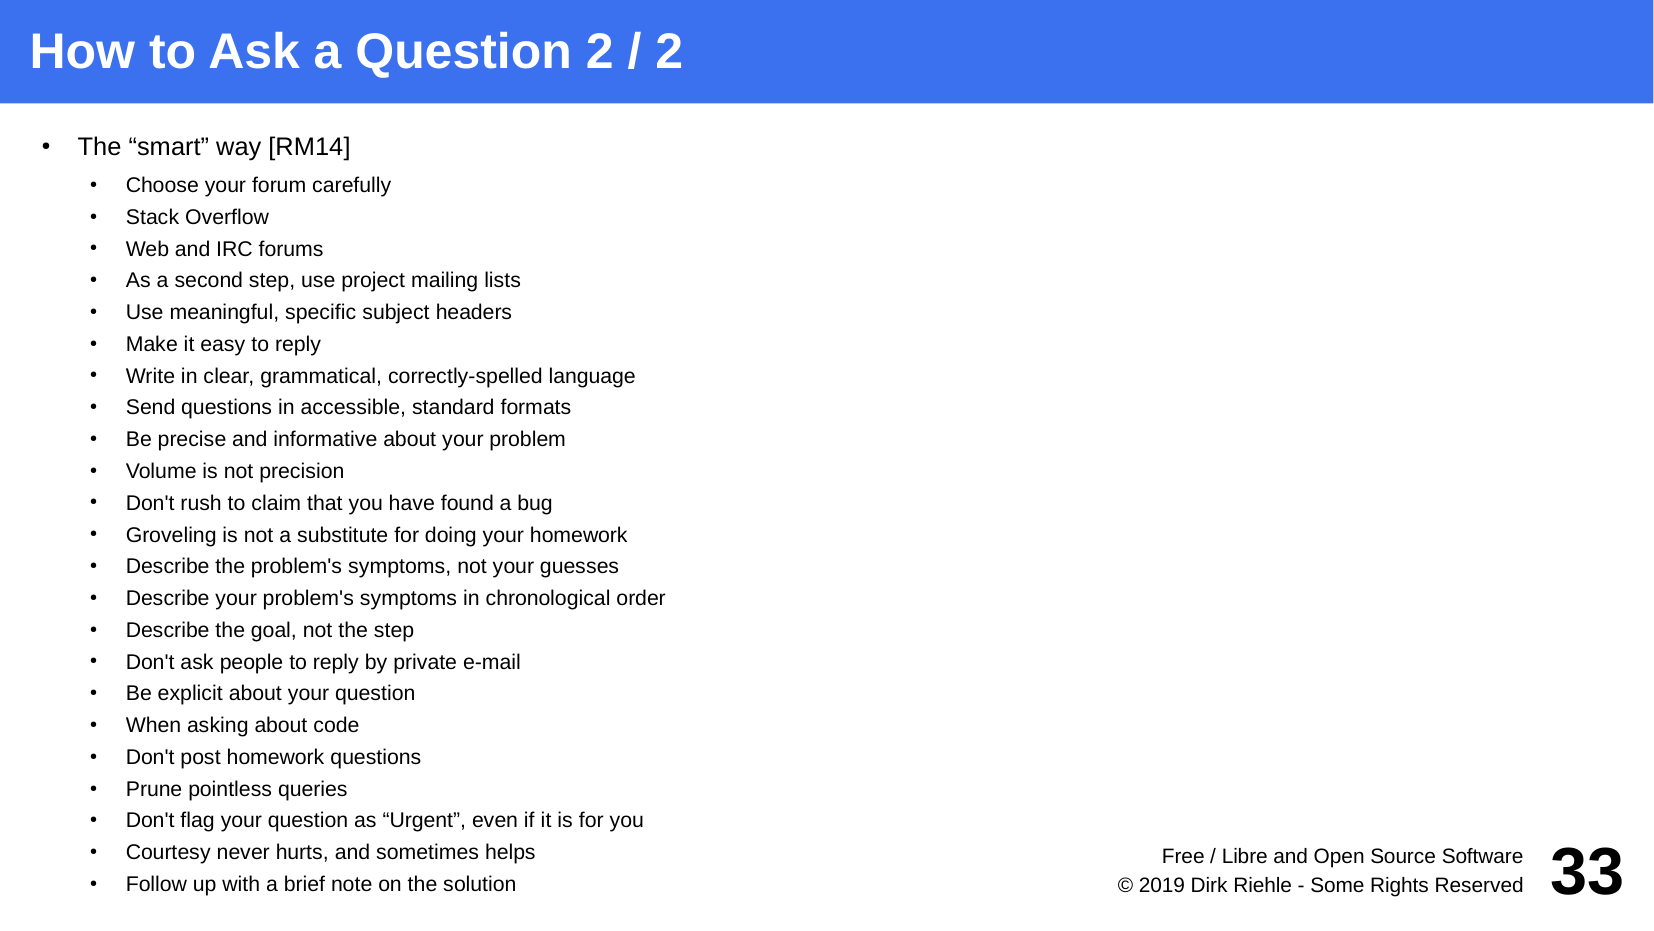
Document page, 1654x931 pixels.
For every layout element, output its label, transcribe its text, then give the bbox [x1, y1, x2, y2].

title How to Ask a Question 2 / 2 [0, 0, 1654, 104]
list The “smart” way [RM14] Choose your forum carefully Stack Overflow Web and IRC forums As a second step, use project mailing lists Use meaningful, specific subject headers Make it easy to reply Write in clear, grammatical, correctly-spelled language Send questions in accessible, standard formats Be precise and informative about your problem Volume is not precision Don't rush to claim that you have found a bug Groveling is not a substitute for doing your homework Describe the problem's symptoms, not your guesses Describe your problem's symptoms in chronological order Describe the goal, not the step Don't ask people to reply by private e-mail Be explicit about your question When asking about code Don't post homework questions Prune pointless queries Don't flag your question as “Urgent”, even if it is for you Courtesy never hurts, and sometimes helps Follow up with a brief note on the solution [29, 132, 1625, 901]
